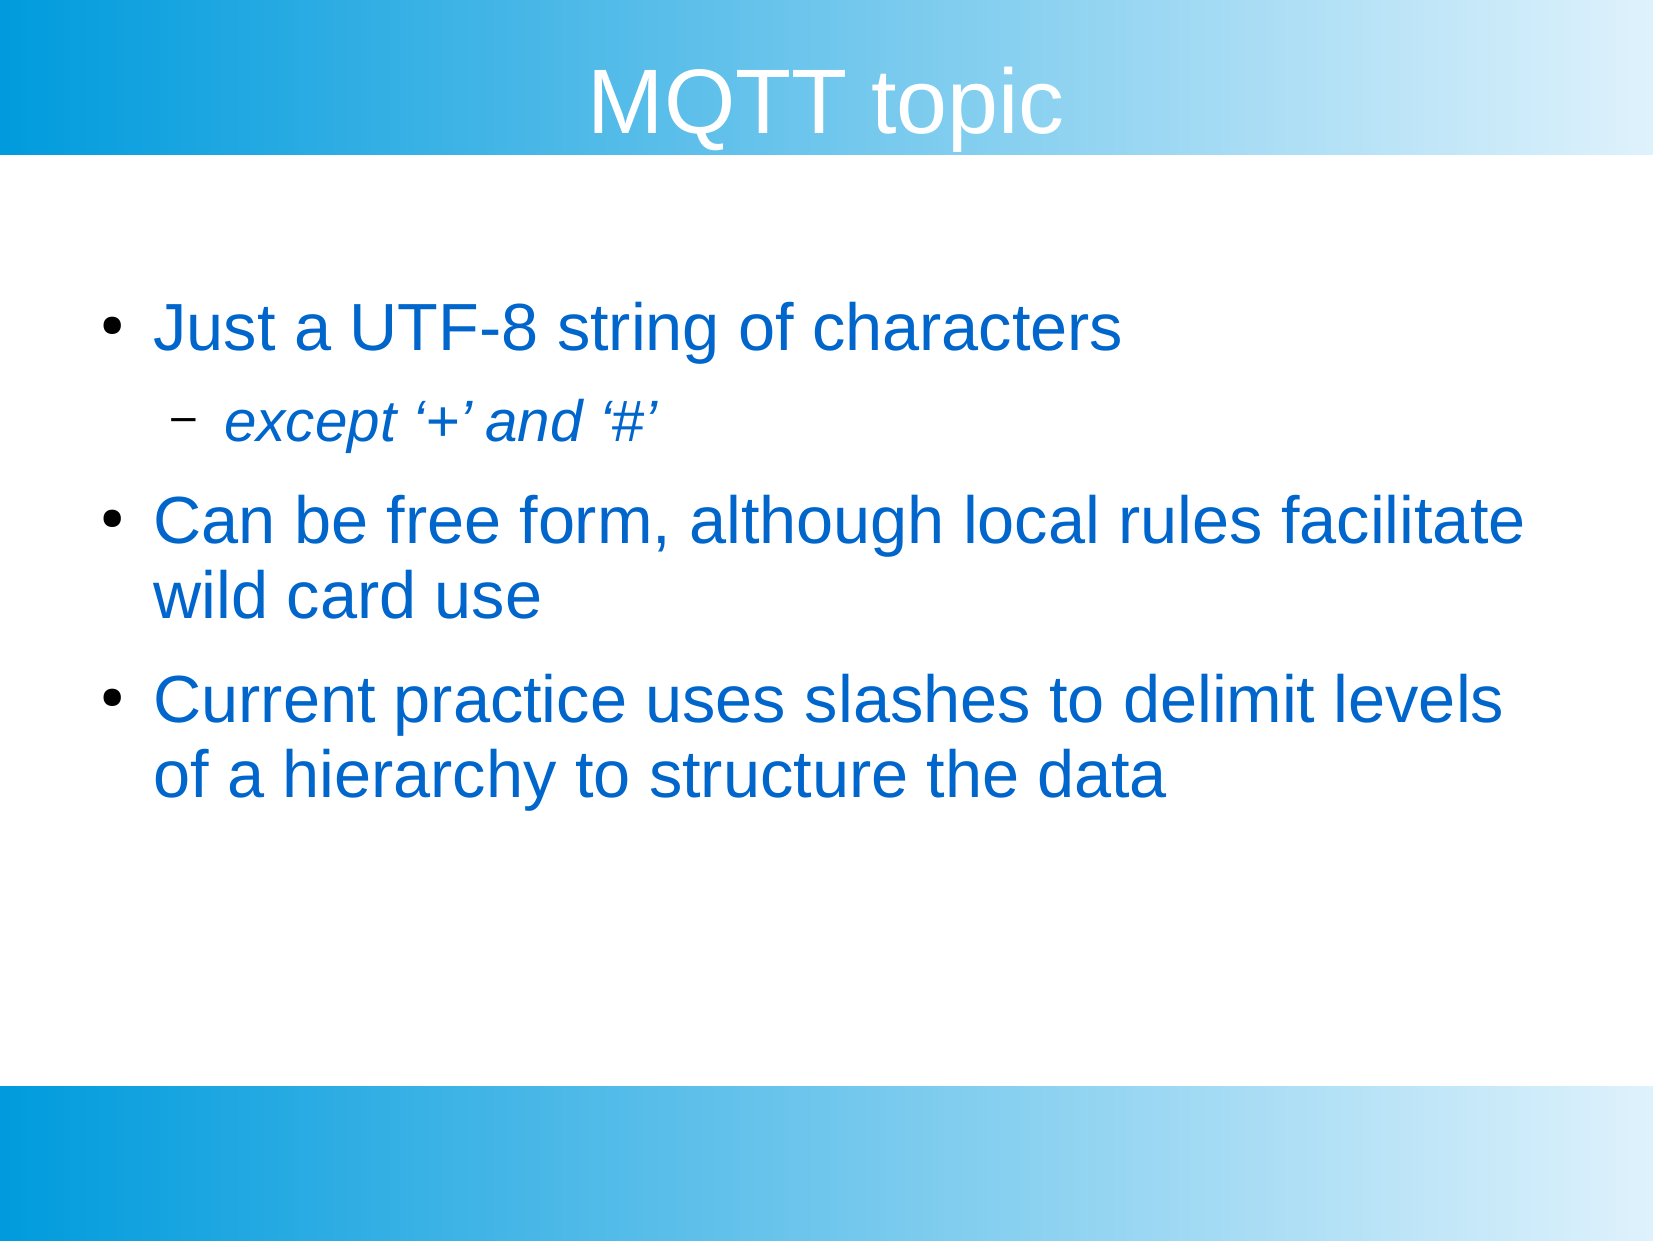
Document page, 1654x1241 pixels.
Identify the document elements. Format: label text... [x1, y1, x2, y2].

title MQTT topic [82, 49, 1571, 155]
list Just a UTF-8 string of characters except ‘+’ and ‘#’ Can be free form, although local rules facilitate wild card use Current practice uses slashes to delimit levels of a hierarchy to structure the data [82, 290, 1571, 1010]
